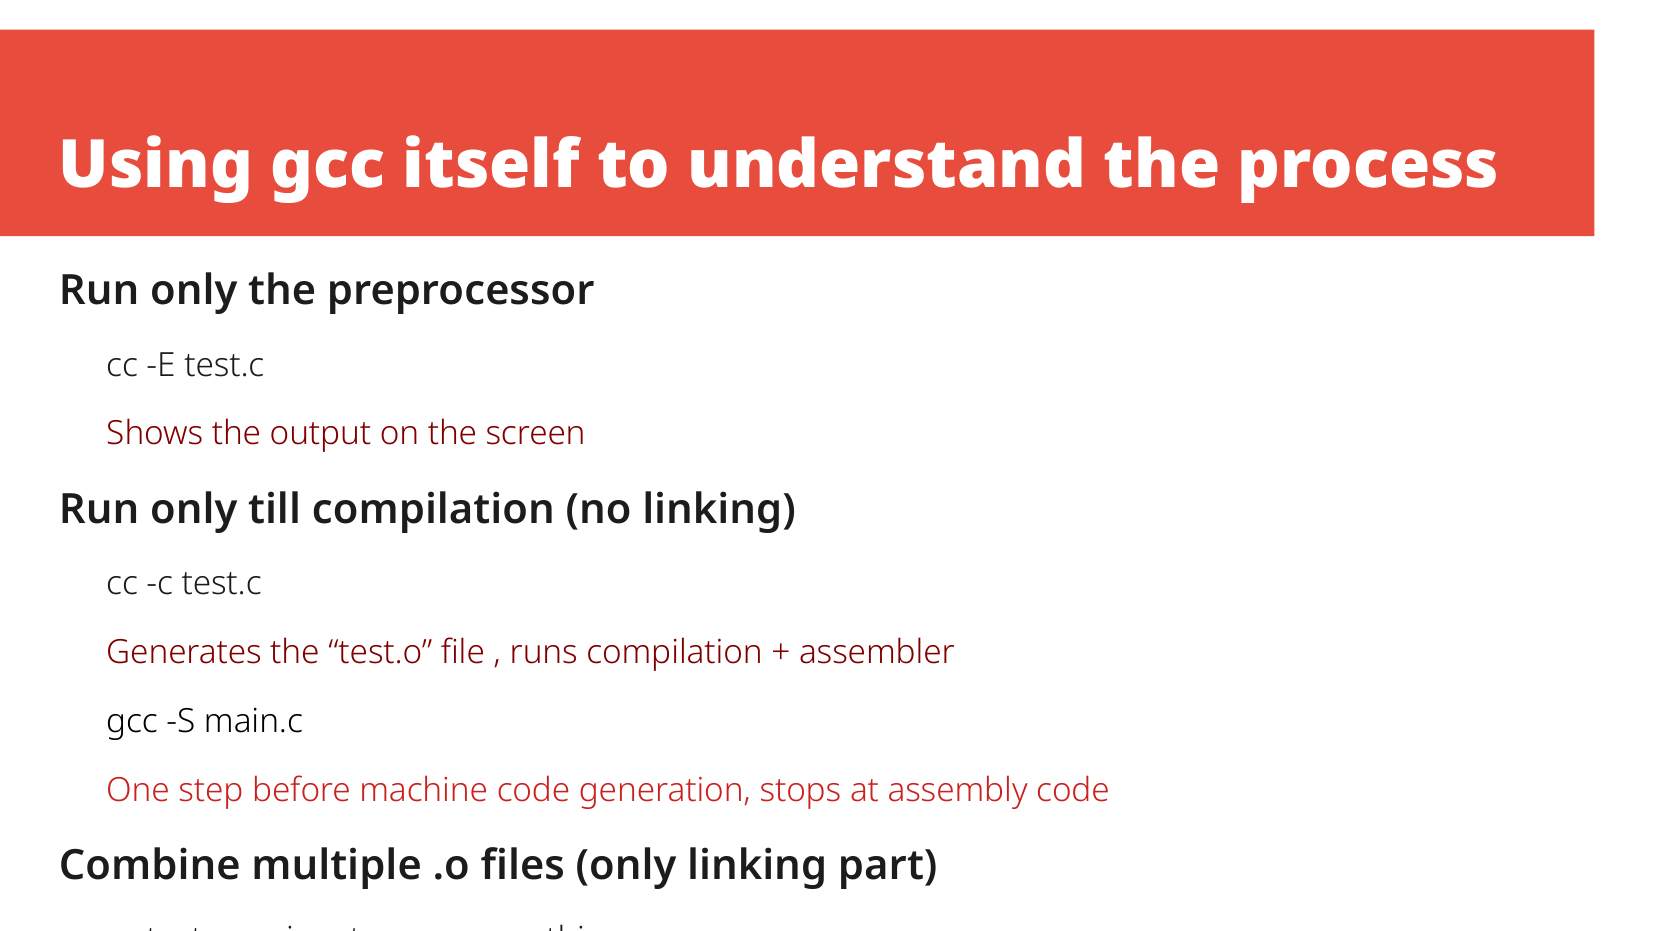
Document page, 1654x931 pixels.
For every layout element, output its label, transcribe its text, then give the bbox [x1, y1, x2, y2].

title Using gcc itself to understand the process [59, 59, 1595, 207]
list Run only the preprocessor cc -E test.c Shows the output on the screen Run only till compilation (no linking) cc -c test.c Generates the “test.o” file , runs compilation + assembler gcc -S main.c One step before machine code generation, stops at assembly code Combine multiple .o files (only linking part) cc test.o main.o try.o -o something [59, 259, 1565, 931]
